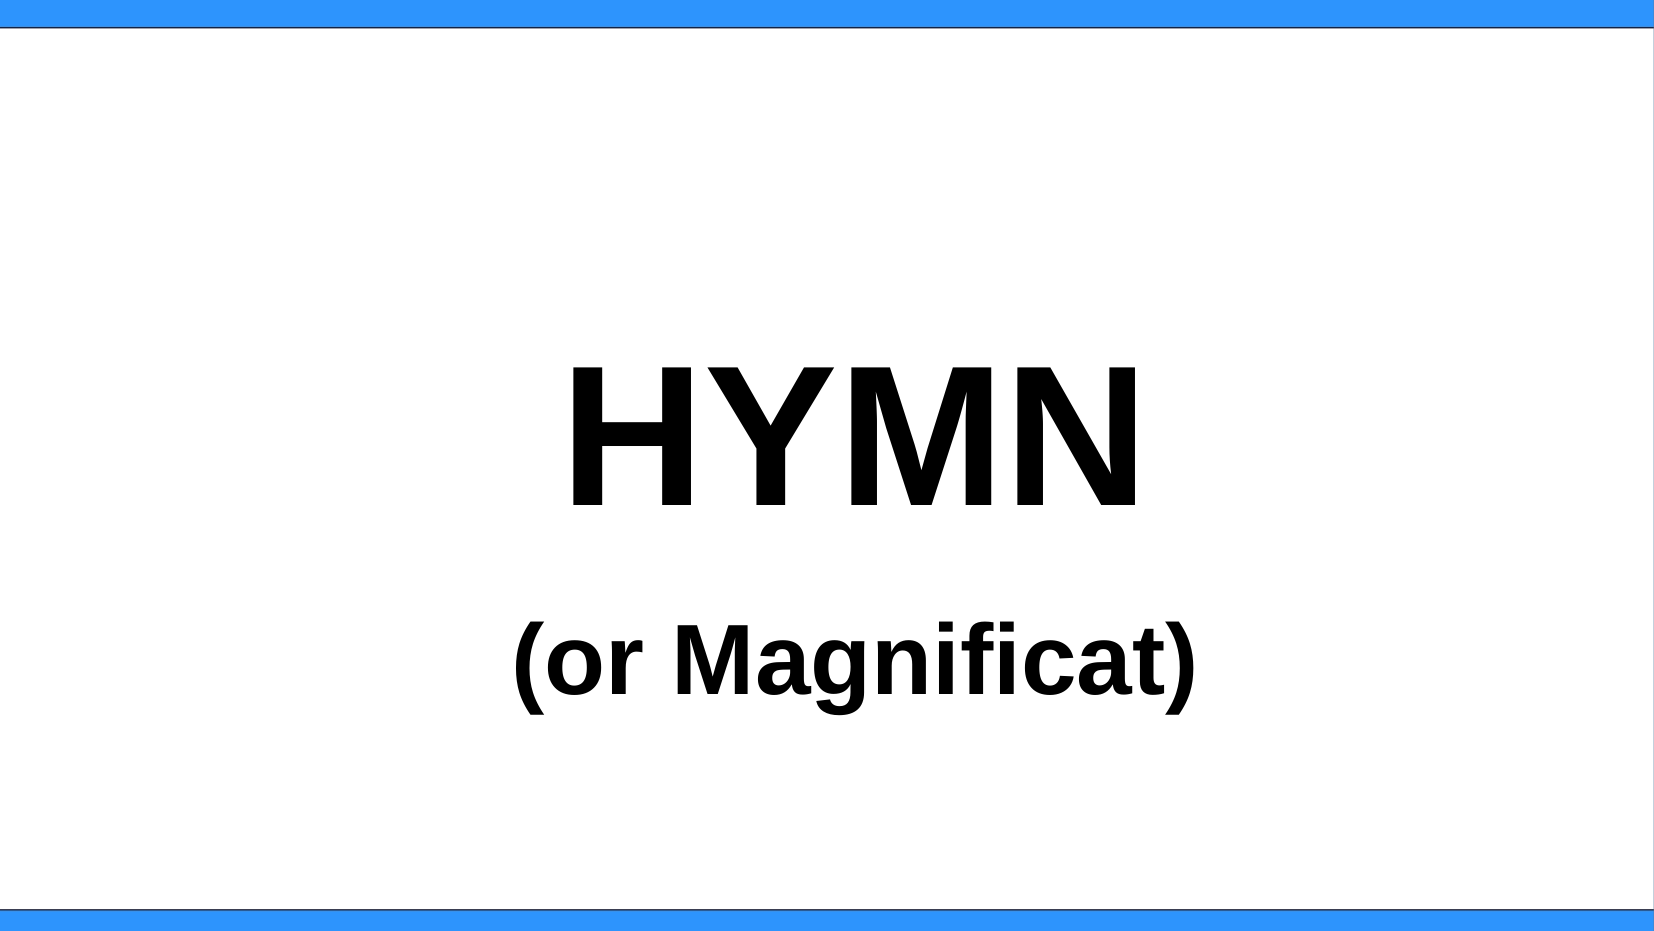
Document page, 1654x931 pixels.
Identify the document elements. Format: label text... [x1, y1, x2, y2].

picture [0, 0, 1654, 931]
text_box HYMN (or Magnificat) [255, 205, 1456, 724]
